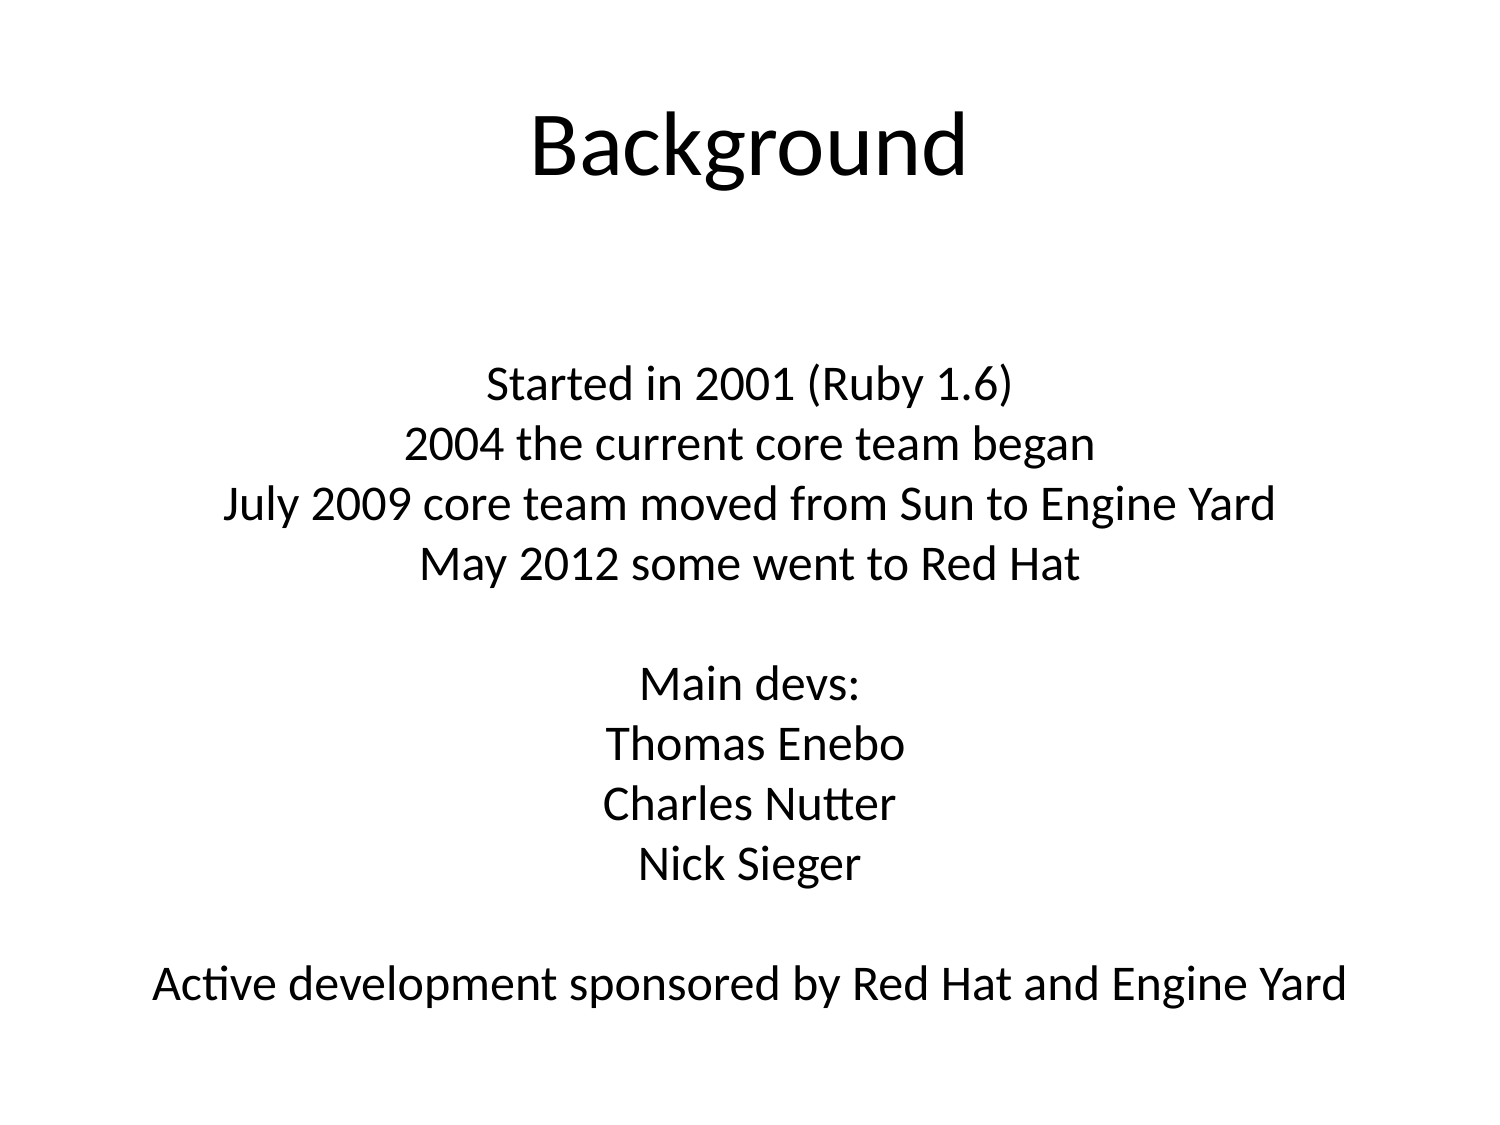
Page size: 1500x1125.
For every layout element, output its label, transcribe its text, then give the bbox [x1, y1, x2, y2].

title Background [75, 45, 1425, 233]
text_box Started in 2001 (Ruby 1.6) 2004 the current core team began July 2009 core team moved from Sun to Engine Yard May 2012 some went to Red Hat Main devs: Thomas Enebo Charles Nutter Nick Sieger Active development sponsored by Red Hat and Engine Yard [137, 342, 1363, 1018]
